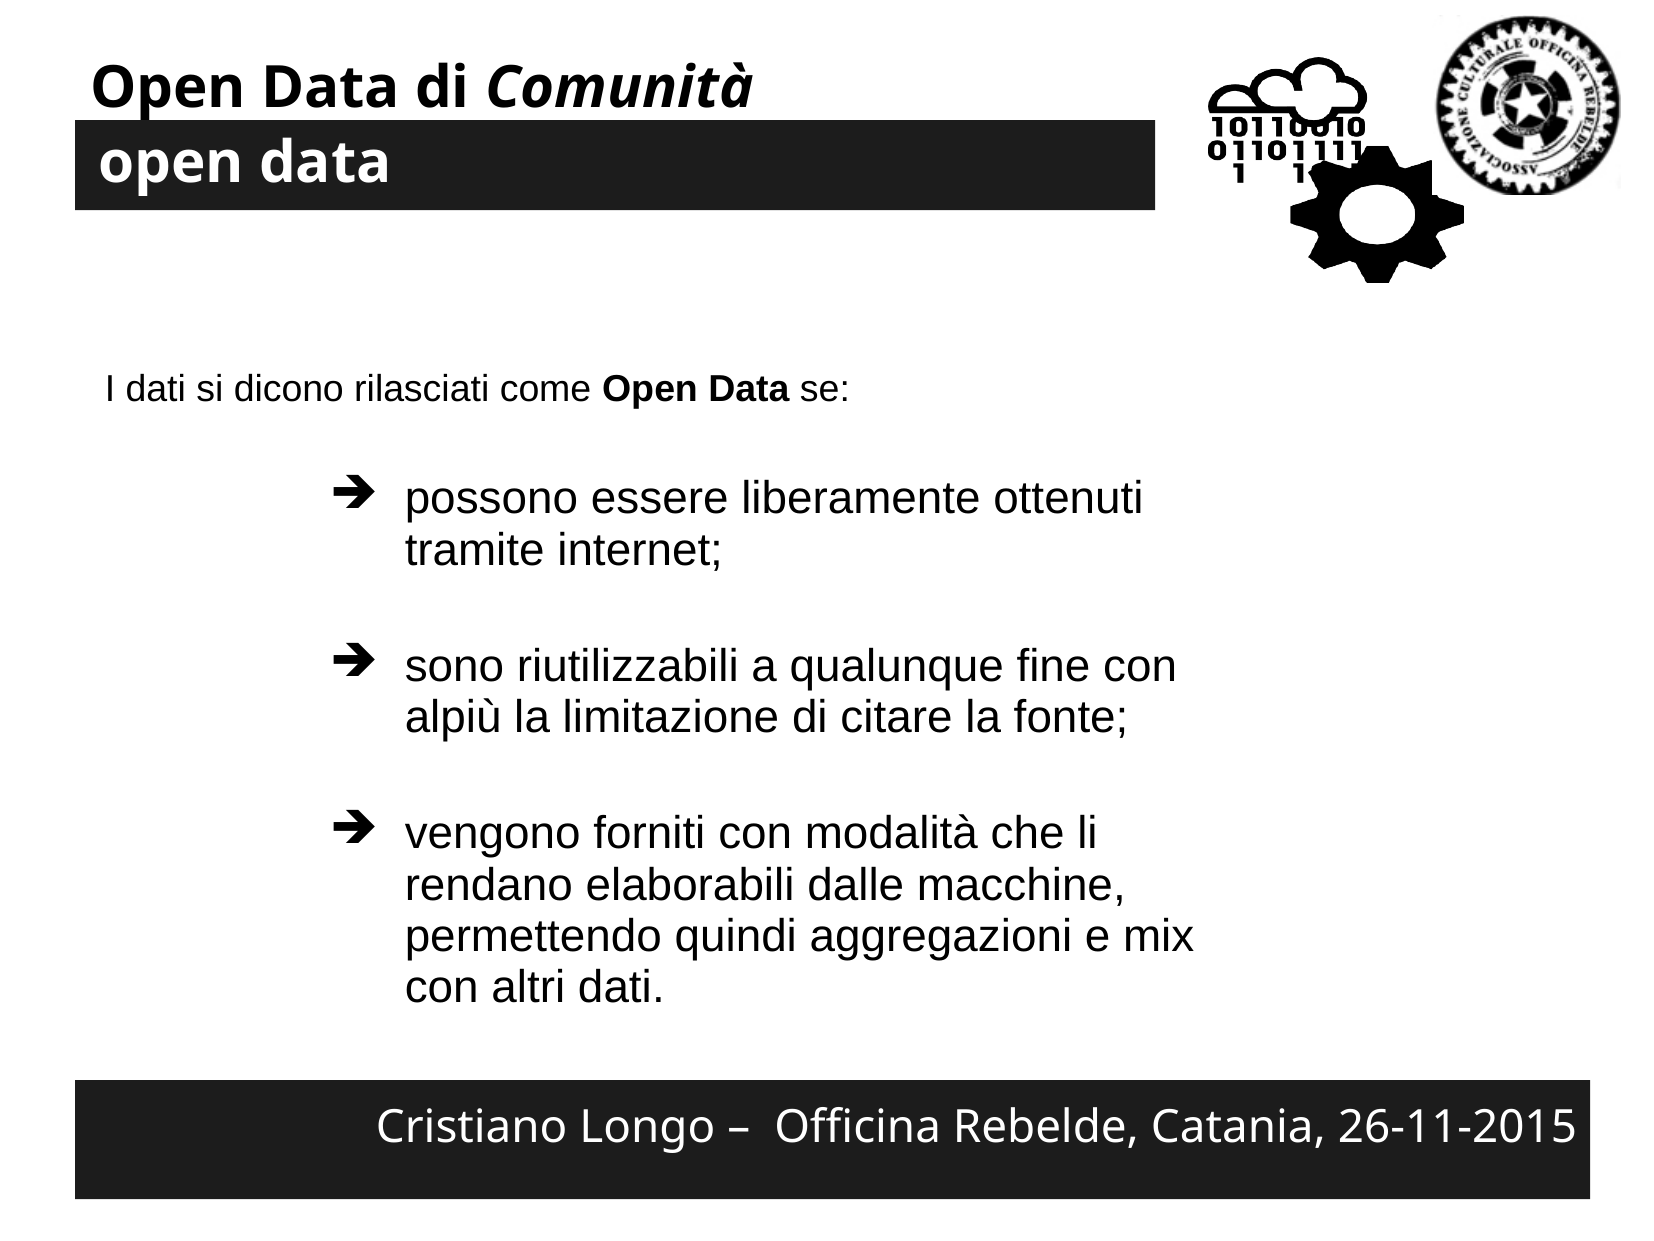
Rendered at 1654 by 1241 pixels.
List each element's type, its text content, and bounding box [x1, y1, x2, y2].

text_box I dati si dicono rilasciati come Open Data se: [90, 360, 1546, 417]
list Open Data di Comunità [75, 45, 1325, 166]
list Cristiano Longo – Officina Rebelde, Catania, 26-11-2015 [75, 1080, 1591, 1200]
text_box possono essere liberamente ottenuti tramite internet; sono riutilizzabili a qualunque fine con alpiù la limitazione di citare la fonte; vengono forniti con modalità che li rendano elaborabili dalle macchine, permettendo quindi aggregazioni e mix con altri dati. [315, 465, 1246, 1034]
list open data [75, 120, 1156, 211]
picture [1208, 15, 1621, 283]
